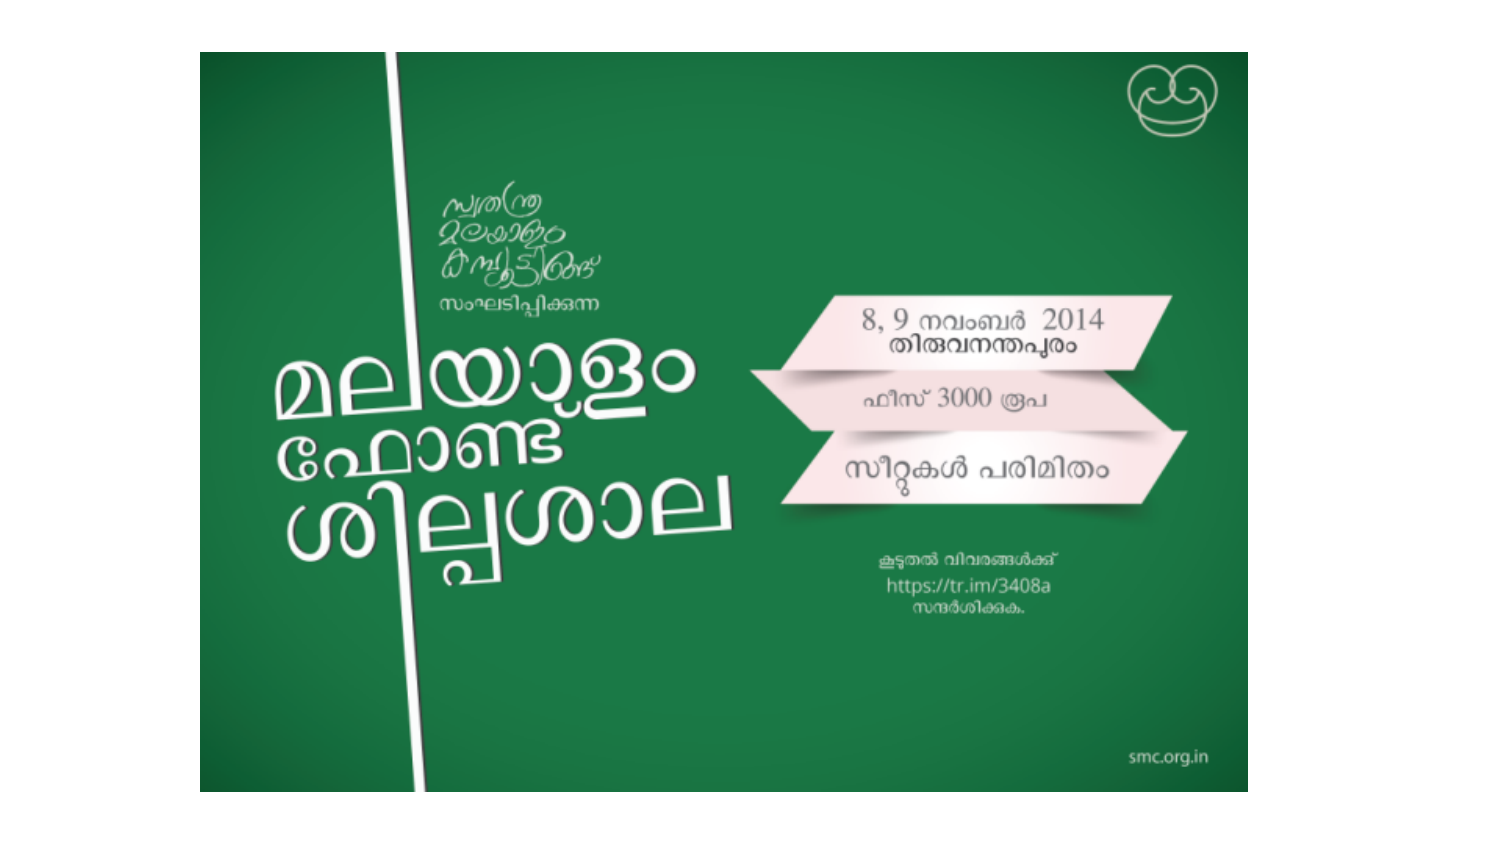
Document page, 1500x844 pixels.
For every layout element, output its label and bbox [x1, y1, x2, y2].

picture [200, 52, 1248, 792]
